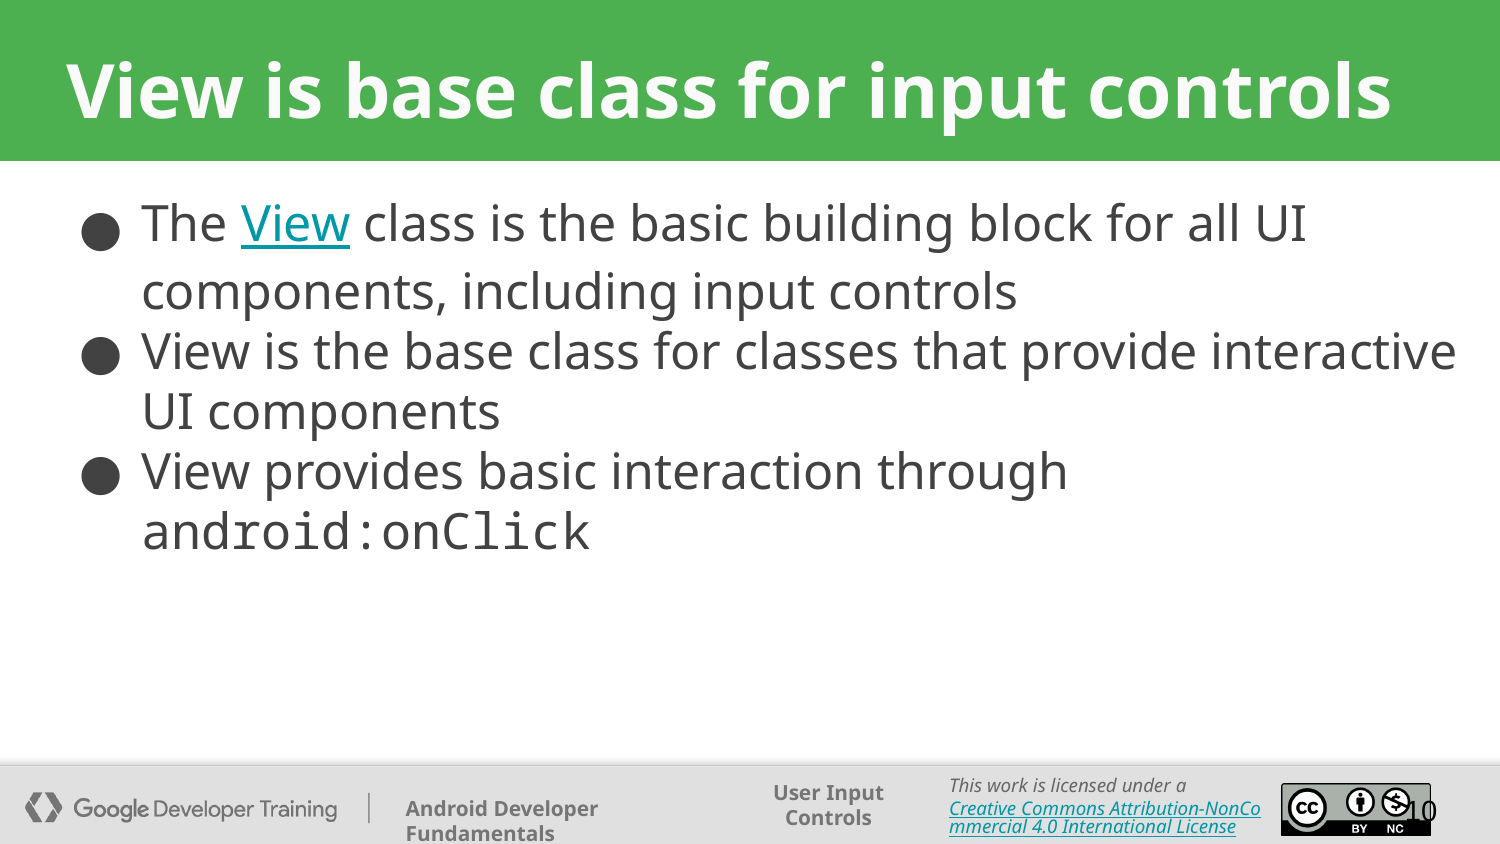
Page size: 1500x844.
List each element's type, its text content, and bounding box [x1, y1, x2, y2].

slide_number <number> [1389, 777, 1480, 842]
list The View class is the basic building block for all UI components, including input controls View is the base class for classes that provide interactive UI components View provides basic interaction through android:onClick [51, 176, 1500, 737]
title View is base class for input controls [51, 28, 1449, 122]
picture [0, 161, 1500, 844]
